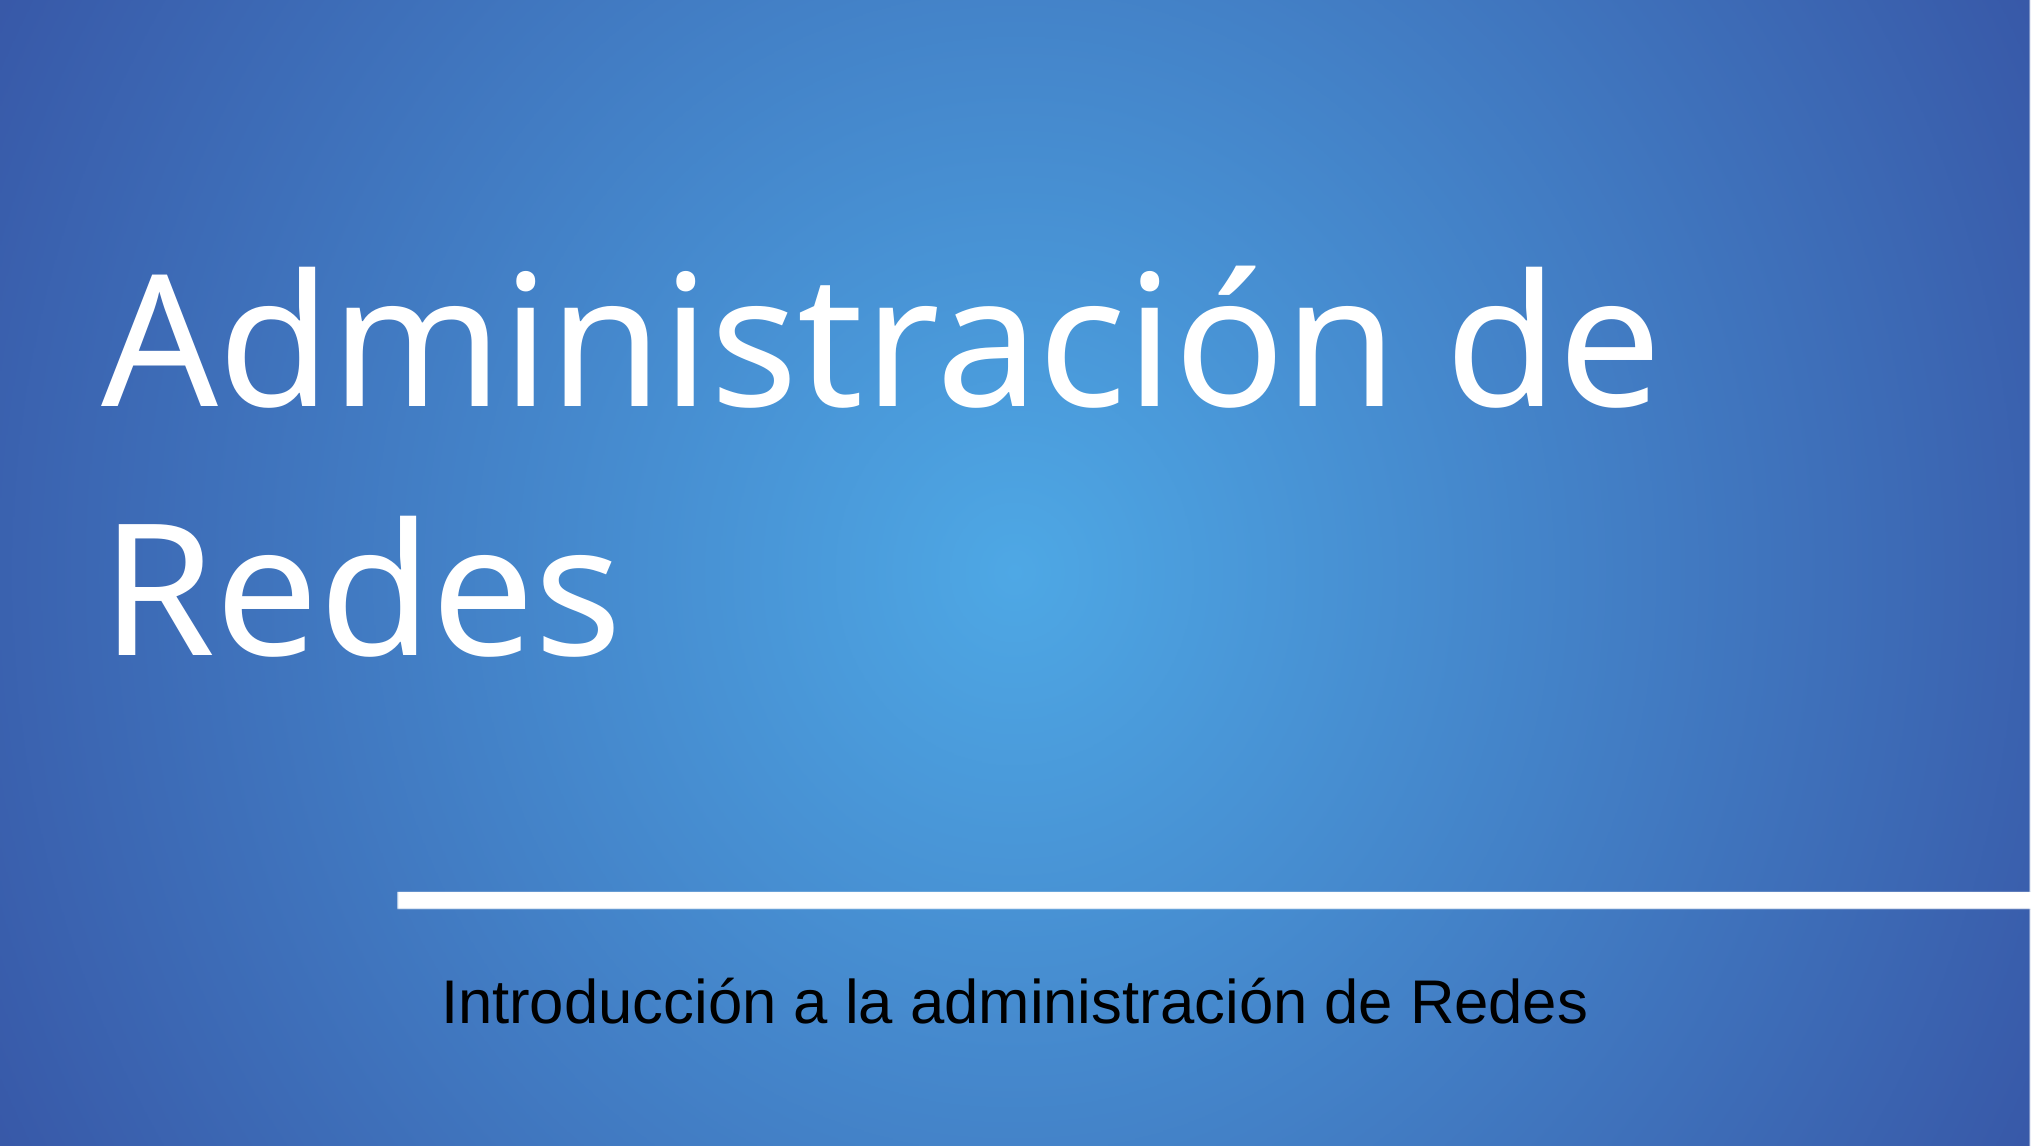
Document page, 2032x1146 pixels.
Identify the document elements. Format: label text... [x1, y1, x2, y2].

subtitle Introducción a la administración de Redes [101, 967, 1930, 1037]
picture [0, 0, 2032, 1146]
title Administración de Redes [101, 45, 1930, 875]
